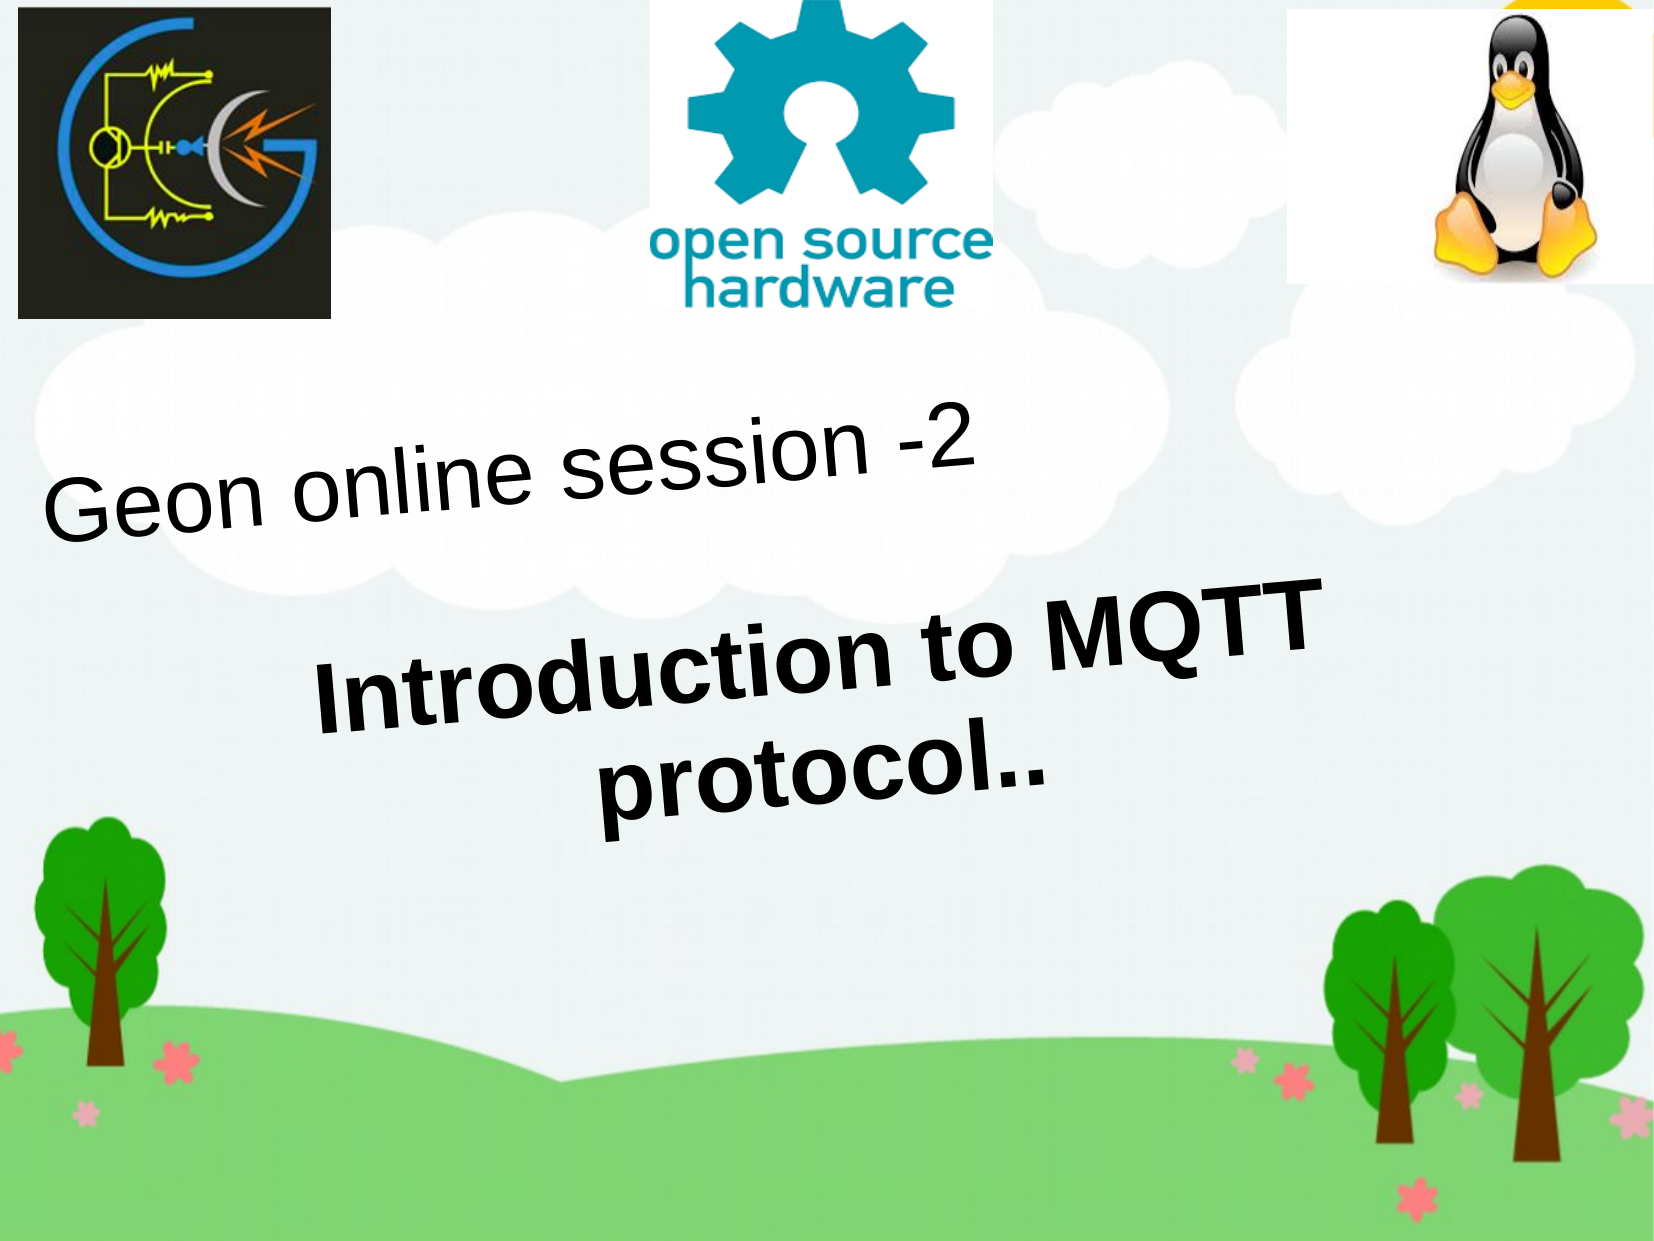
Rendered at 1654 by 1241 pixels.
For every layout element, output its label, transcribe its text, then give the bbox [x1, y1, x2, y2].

picture [0, 0, 1654, 1241]
title Geon online session -2 Introduction to MQTT protocol.. [35, 307, 1608, 911]
